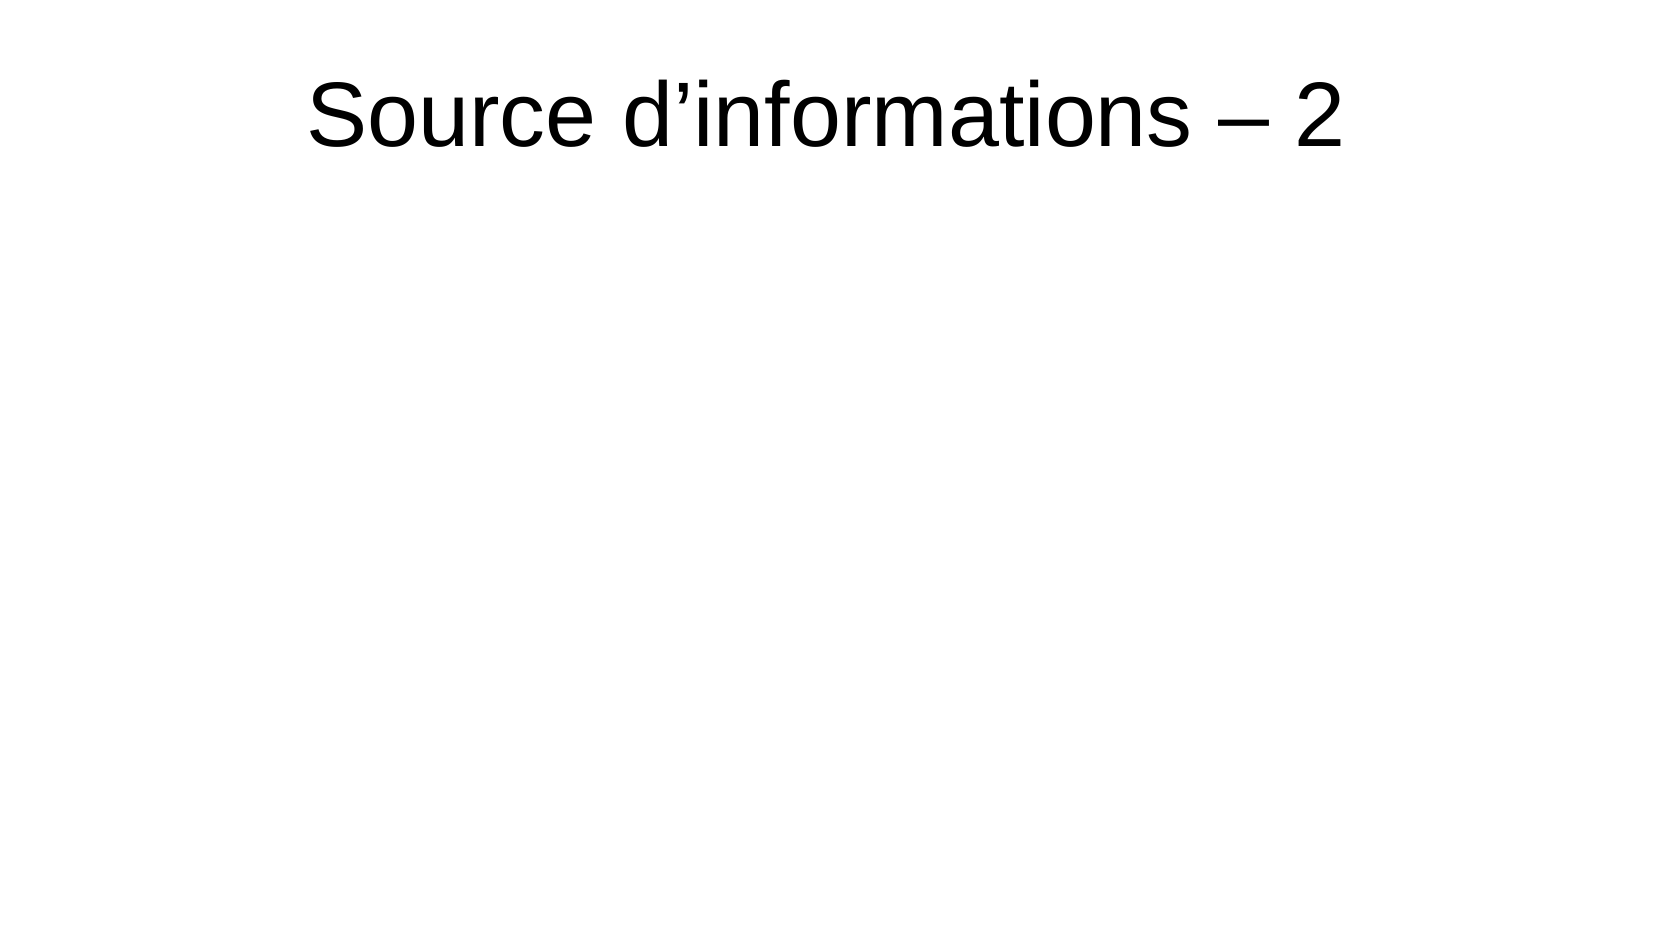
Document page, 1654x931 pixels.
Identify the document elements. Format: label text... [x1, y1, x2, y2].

title Source d’informations – 2 [82, 37, 1571, 193]
